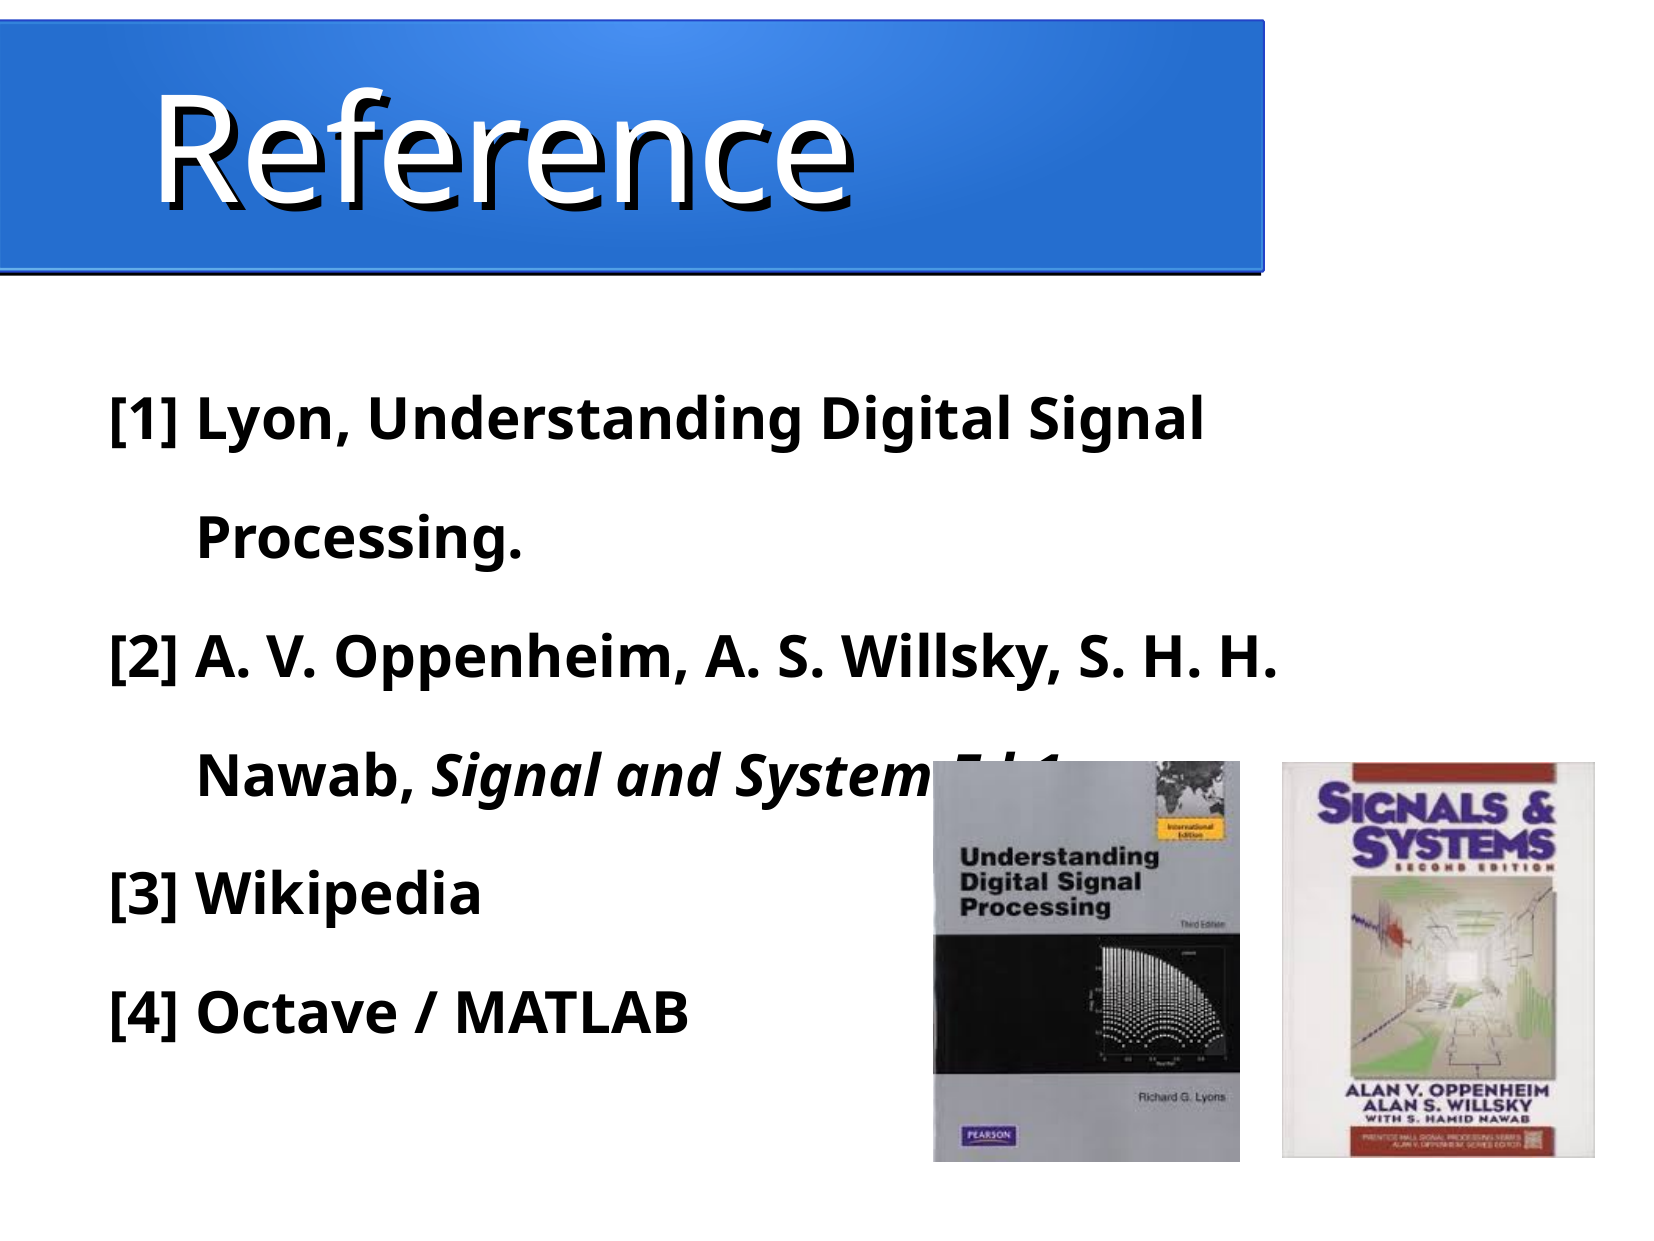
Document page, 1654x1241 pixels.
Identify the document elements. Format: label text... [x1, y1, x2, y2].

picture [933, 761, 1240, 1162]
picture [1282, 762, 1595, 1158]
text_box Reference [147, 57, 1216, 232]
text_box Lyon, Understanding Digital Signal Processing. A. V. Oppenheim, A. S. Willsky, S. H. H. Nawab, Signal and System Ed.1, Wikipedia Octave / MATLAB [93, 330, 1546, 1003]
